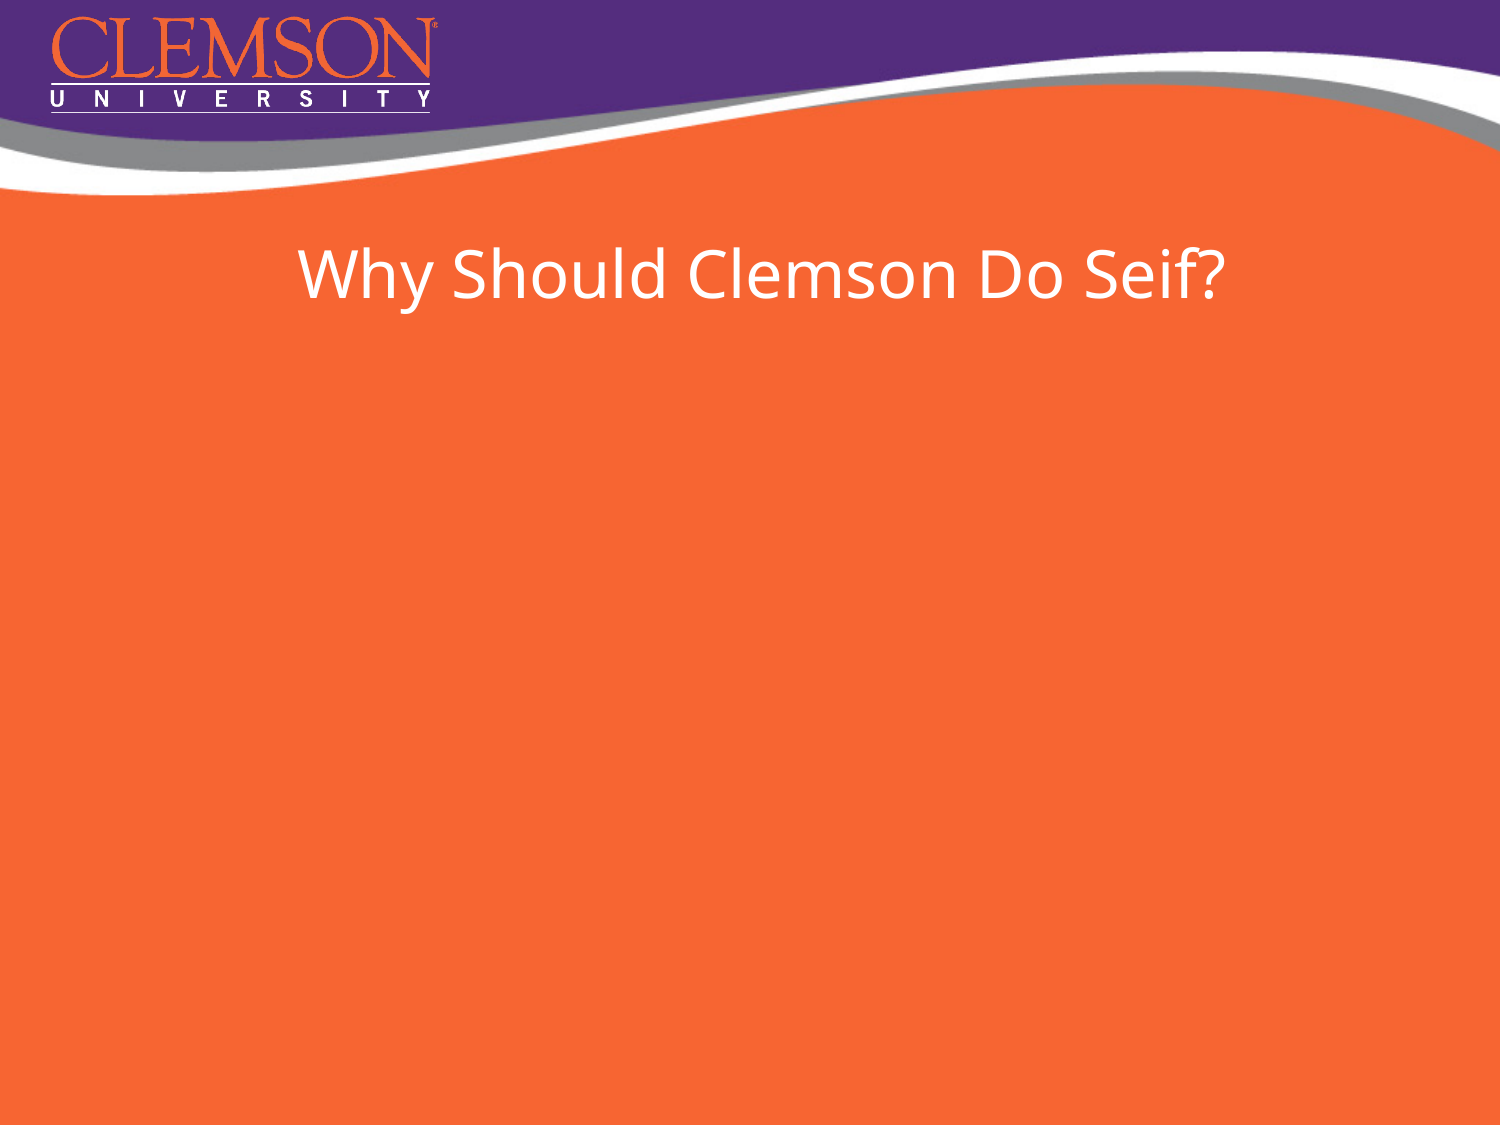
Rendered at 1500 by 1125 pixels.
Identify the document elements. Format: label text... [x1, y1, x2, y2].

picture [0, 0, 1500, 1125]
text_box Why Should Clemson Do Seif? [75, 224, 1450, 320]
